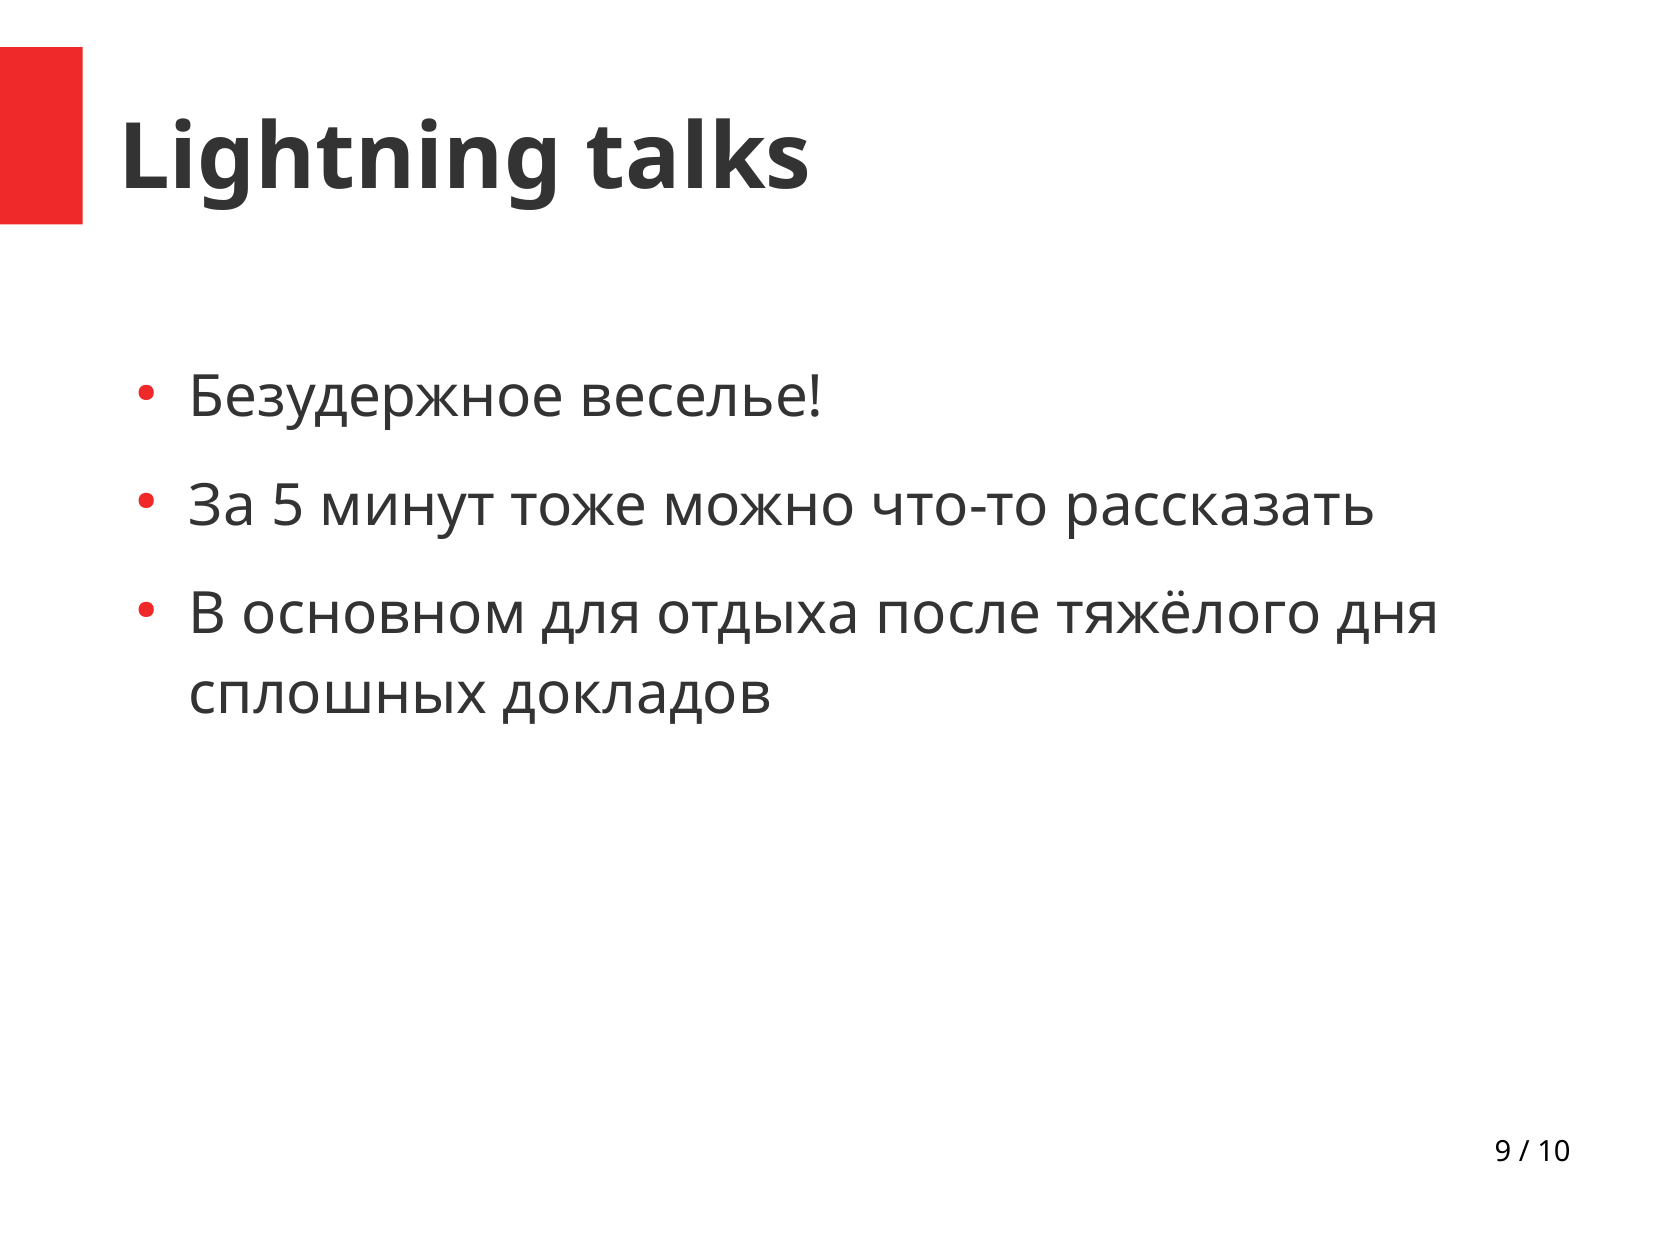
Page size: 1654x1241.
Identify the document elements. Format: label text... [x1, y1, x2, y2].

title Lightning talks [118, 49, 1571, 257]
list Безудержное веселье! За 5 минут тоже можно что-то рассказать В основном для отдыха после тяжёлого дня сплошных докладов [118, 354, 1536, 1074]
